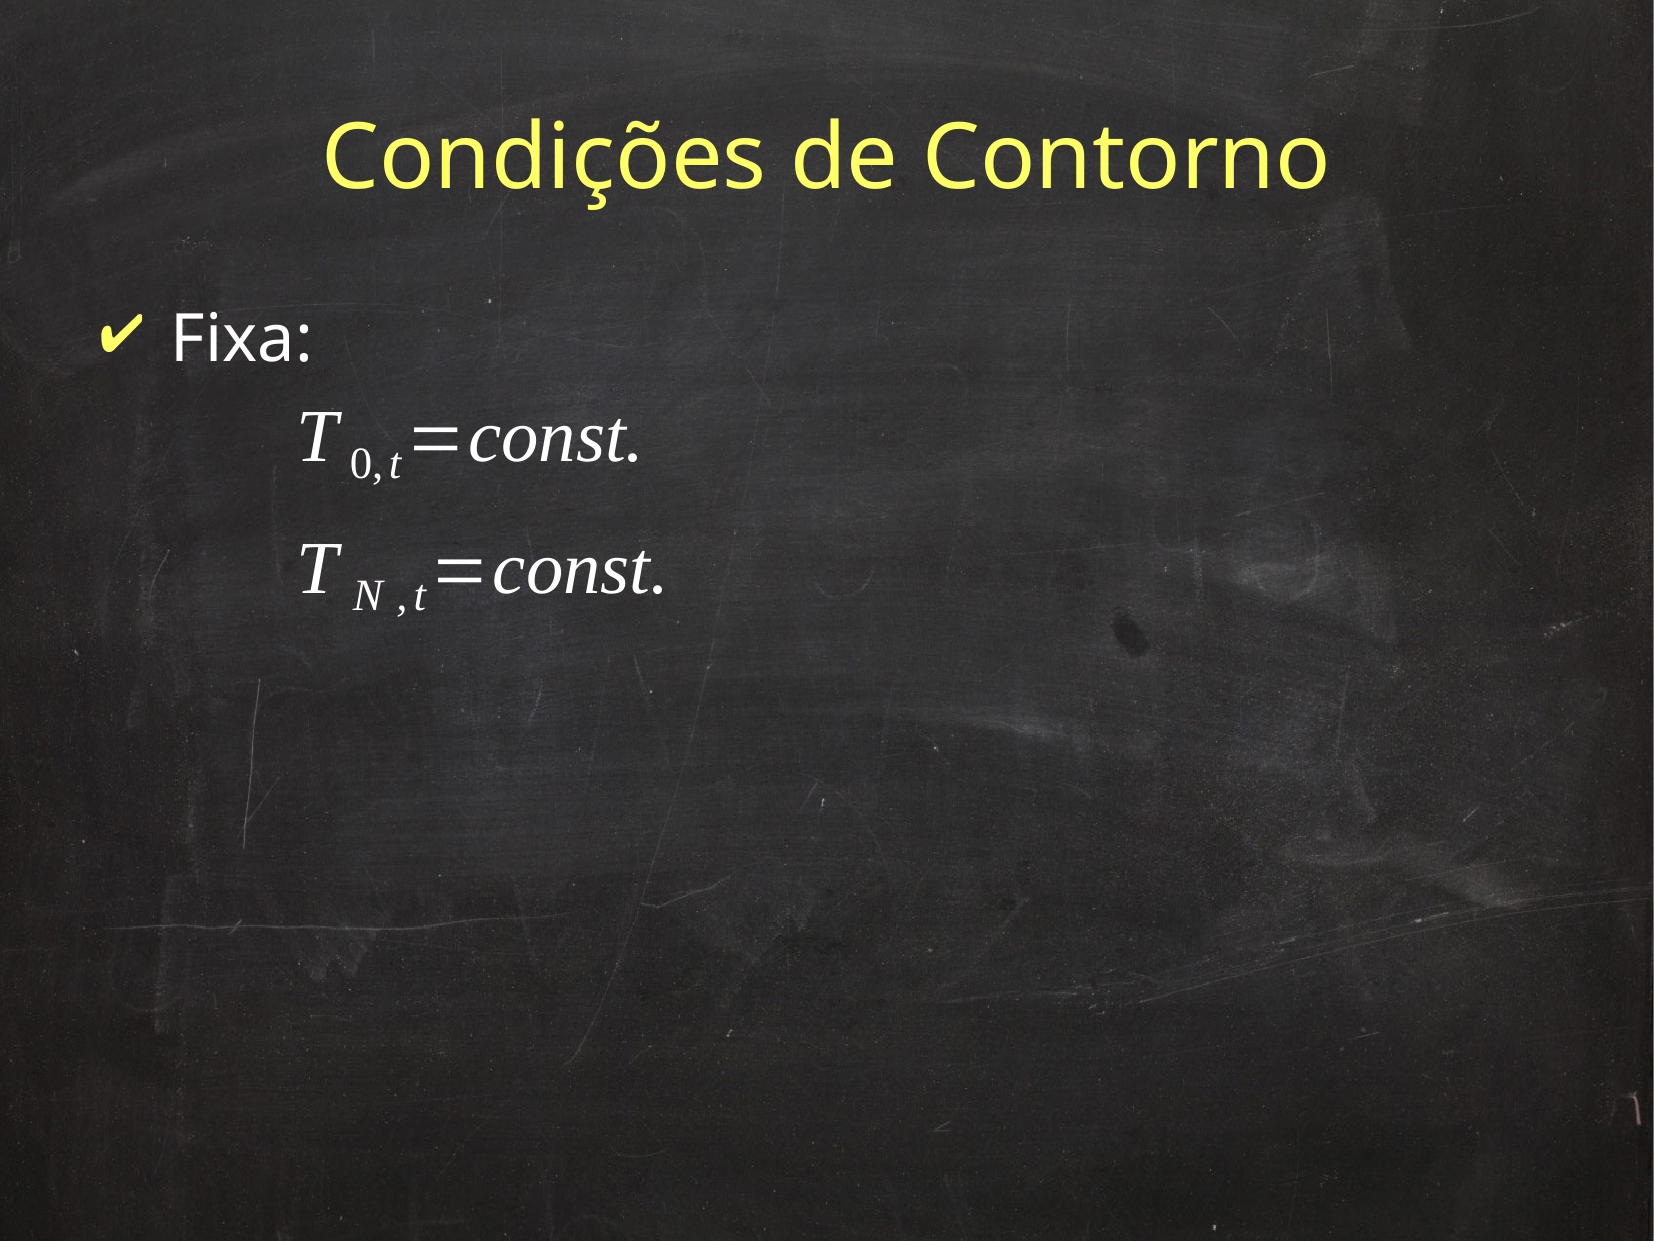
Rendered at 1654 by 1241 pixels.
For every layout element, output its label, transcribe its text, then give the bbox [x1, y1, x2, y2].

list Fixa: [82, 290, 1571, 413]
chart [290, 526, 676, 620]
title Condições de Contorno [82, 56, 1571, 250]
chart [290, 394, 651, 489]
picture [0, 0, 1654, 1241]
